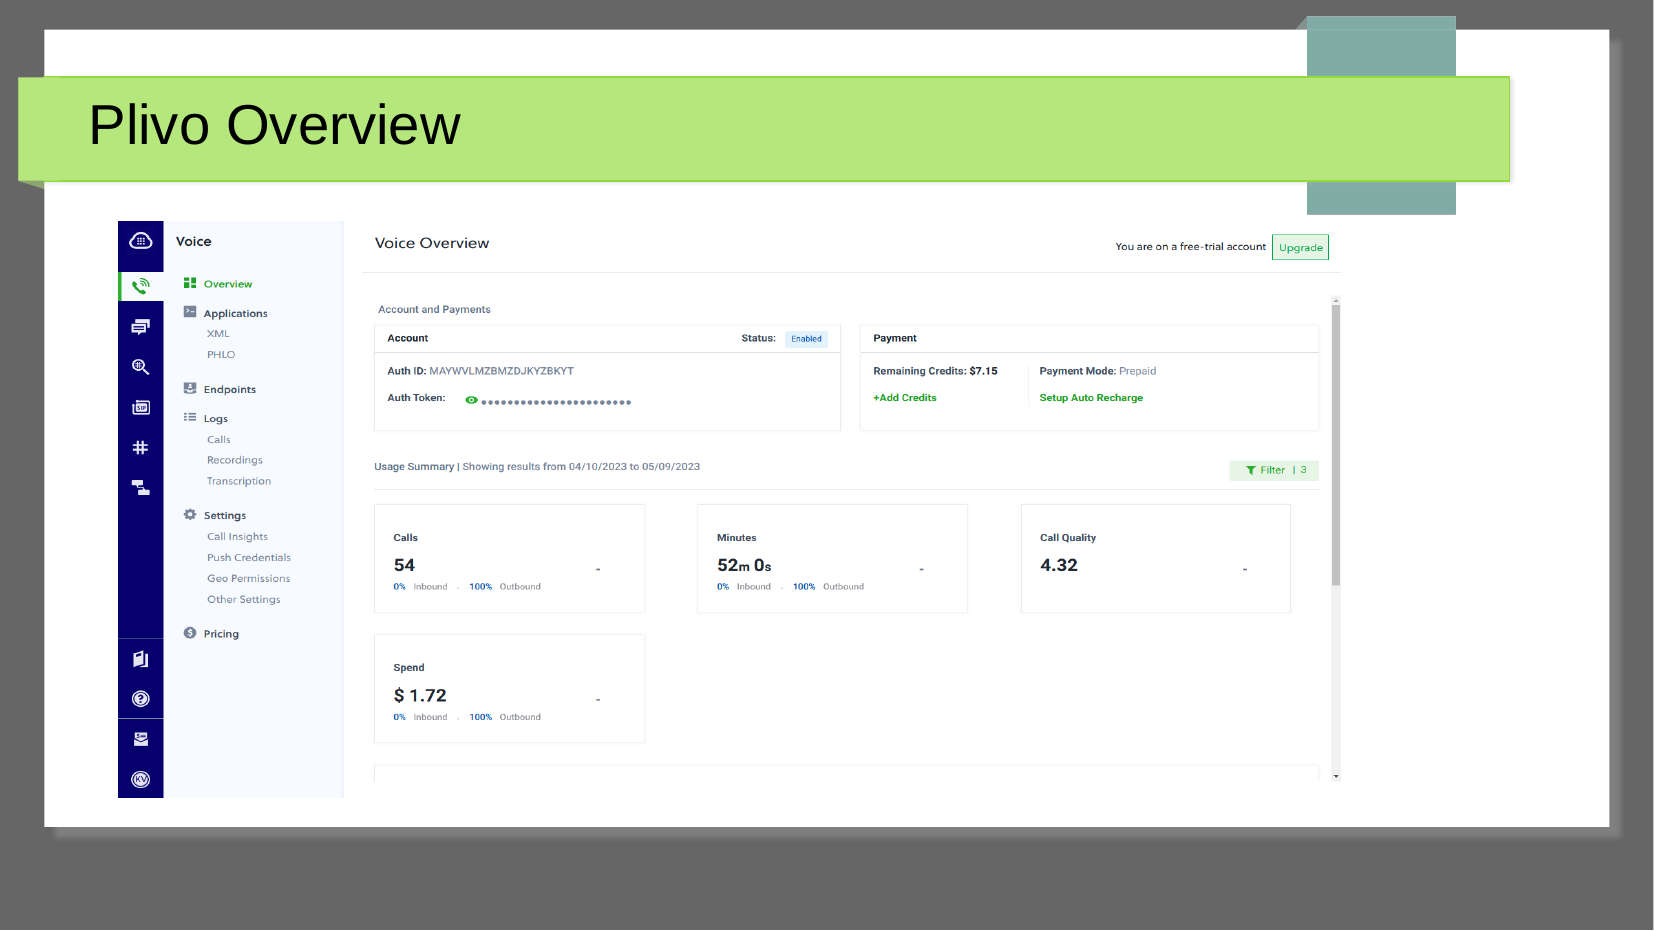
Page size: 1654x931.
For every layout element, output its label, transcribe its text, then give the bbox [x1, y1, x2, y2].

title Plivo Overview [88, 73, 1506, 178]
picture [118, 221, 1359, 798]
